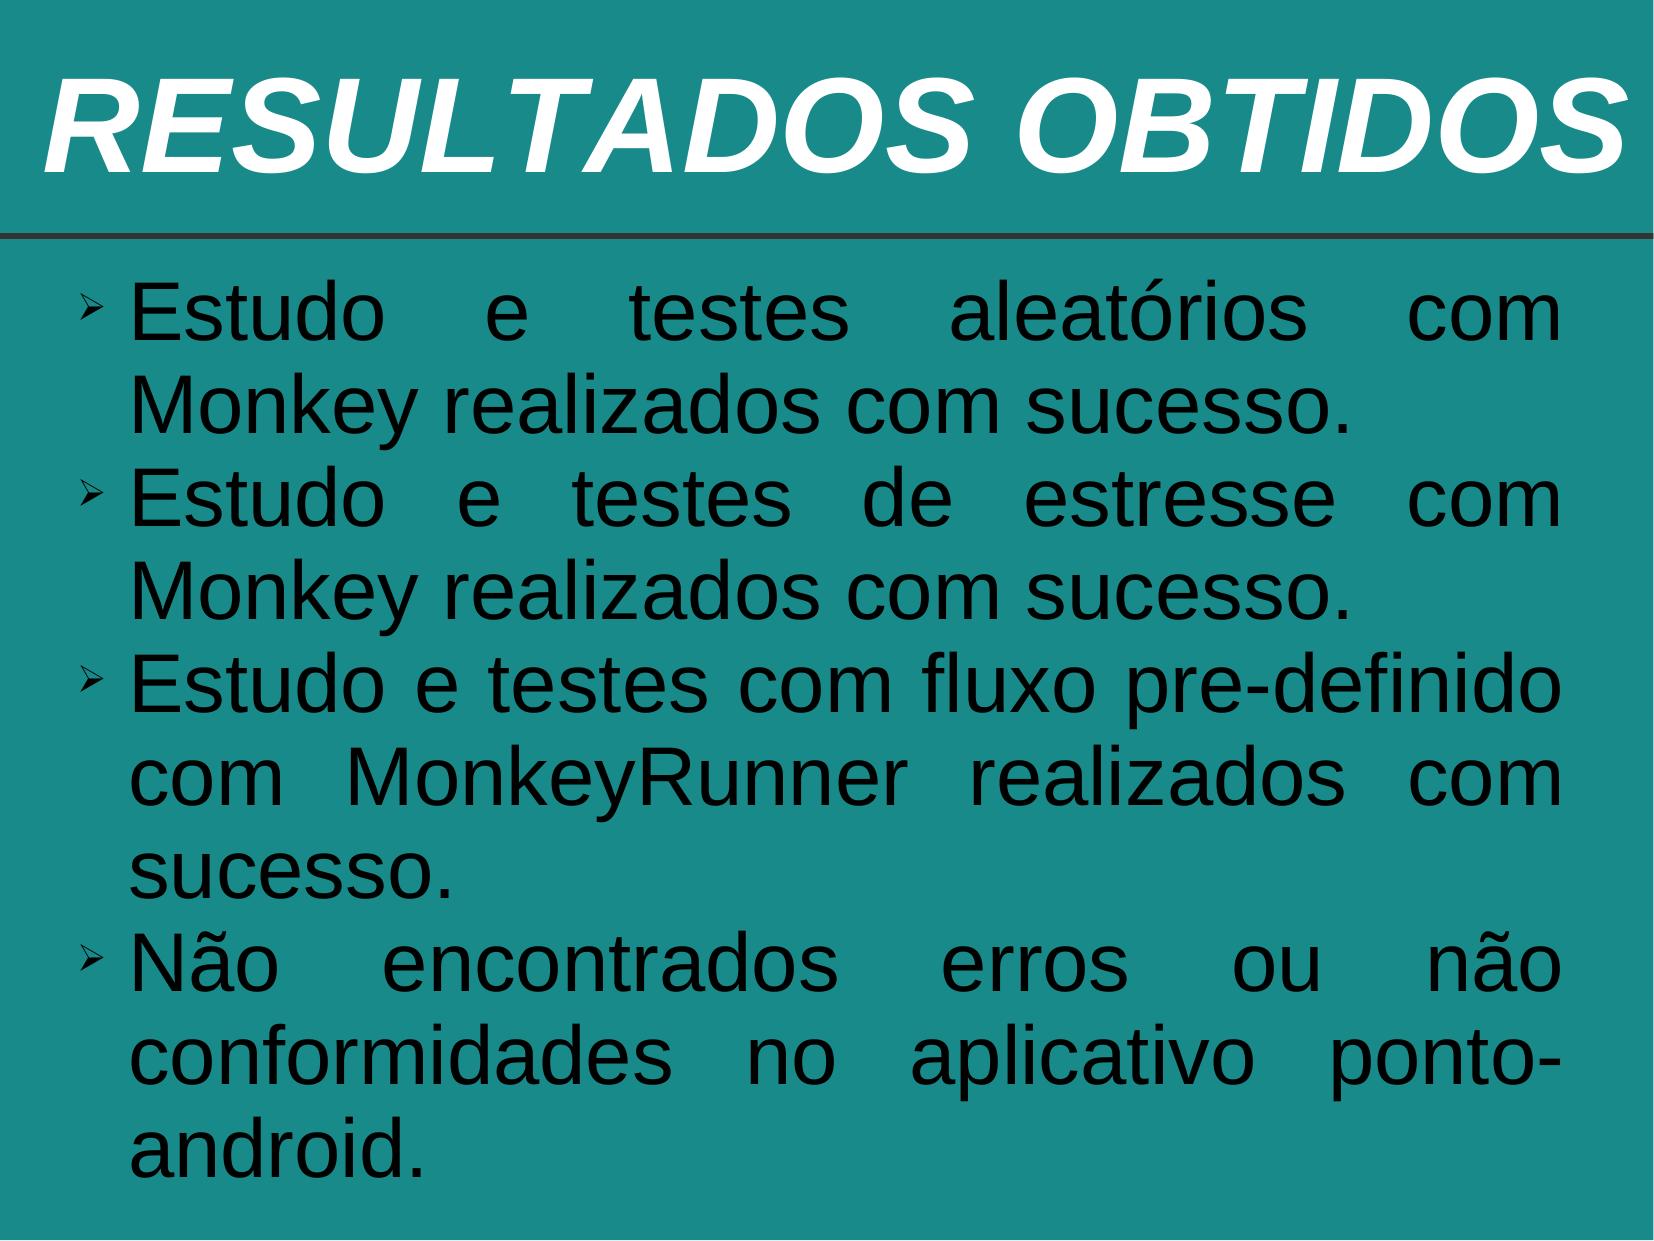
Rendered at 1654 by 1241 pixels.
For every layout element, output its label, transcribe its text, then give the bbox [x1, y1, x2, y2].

text_box [0, 0, 1654, 233]
subtitle Estudo e testes aleatórios com Monkey realizados com sucesso. Estudo e testes de estresse com Monkey realizados com sucesso. Estudo e testes com fluxo pre-definido com MonkeyRunner realizados com sucesso. Não encontrados erros ou não conformidades no aplicativo ponto-android. [77, 263, 1565, 1197]
text_box [0, 239, 1654, 1241]
text_box RESULTADOS OBTIDOS [22, 42, 1647, 231]
